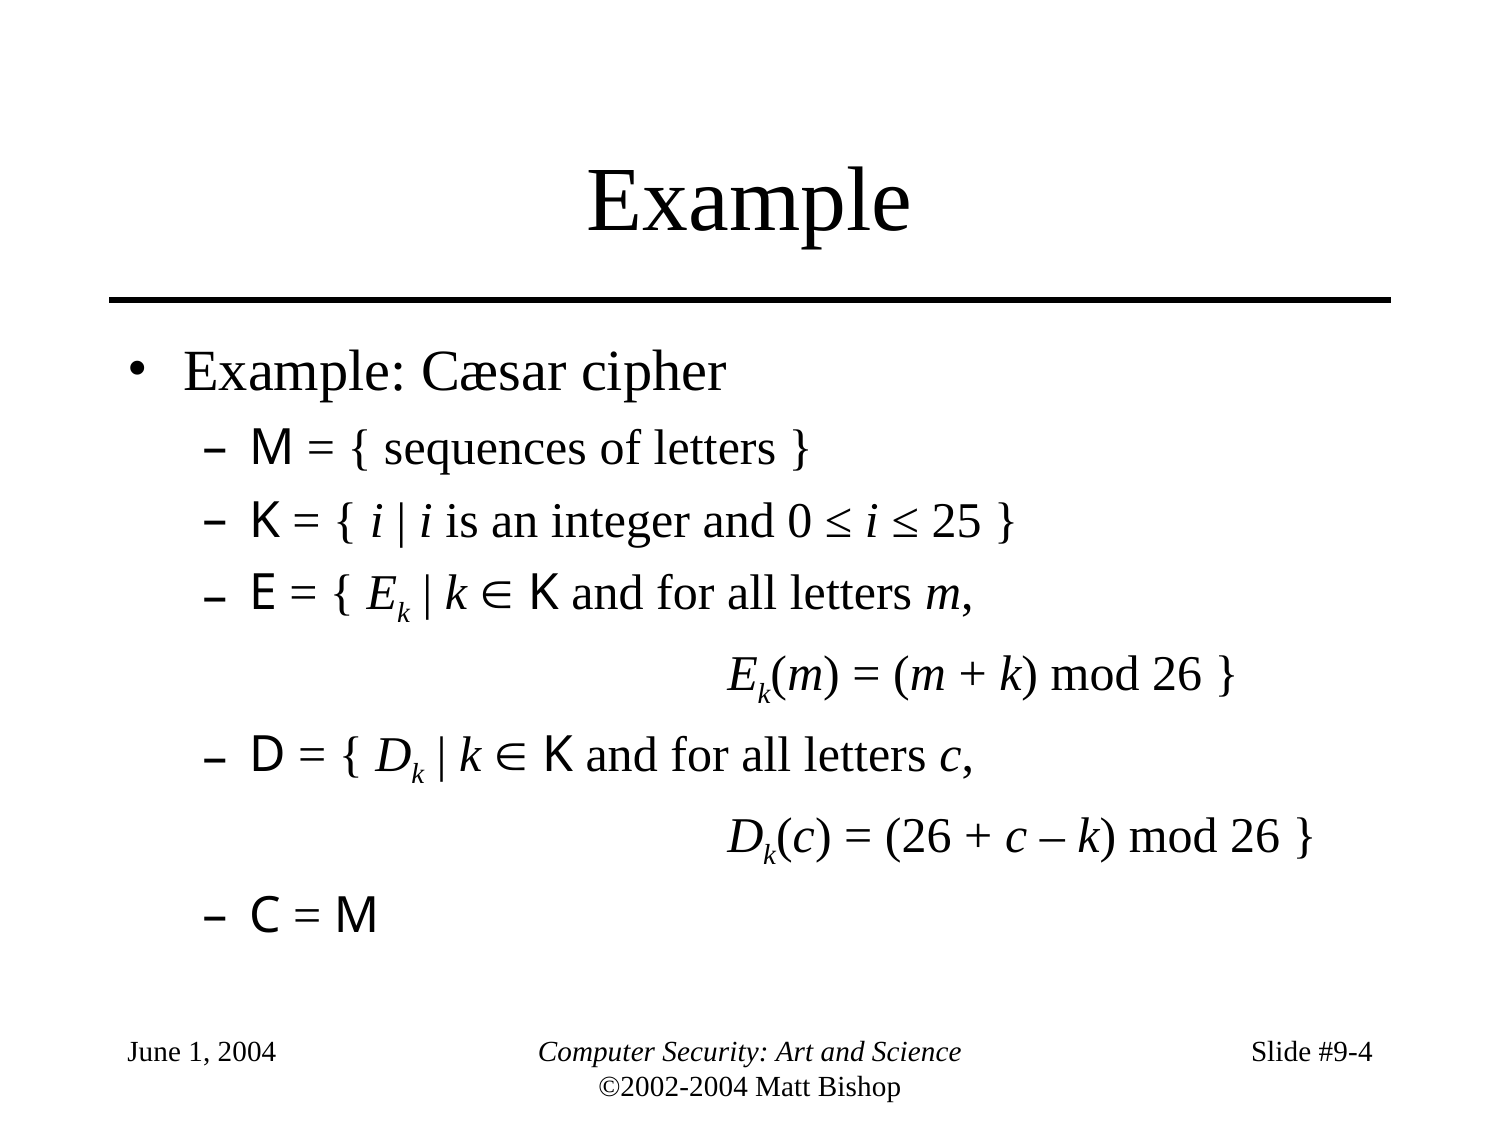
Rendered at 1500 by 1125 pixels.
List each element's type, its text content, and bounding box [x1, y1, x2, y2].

list Example: Cæsar cipher M = { sequences of letters } K = { i | i is an integer and 0 ≤ i ≤ 25 } E = { Ek | k  K and for all letters m, Ek(m) = (m + k) mod 26 } D = { Dk | k  K and for all letters c, Dk(c) = (26 + c – k) mod 26 } C = M [112, 324, 1388, 1000]
title Example [112, 99, 1388, 288]
